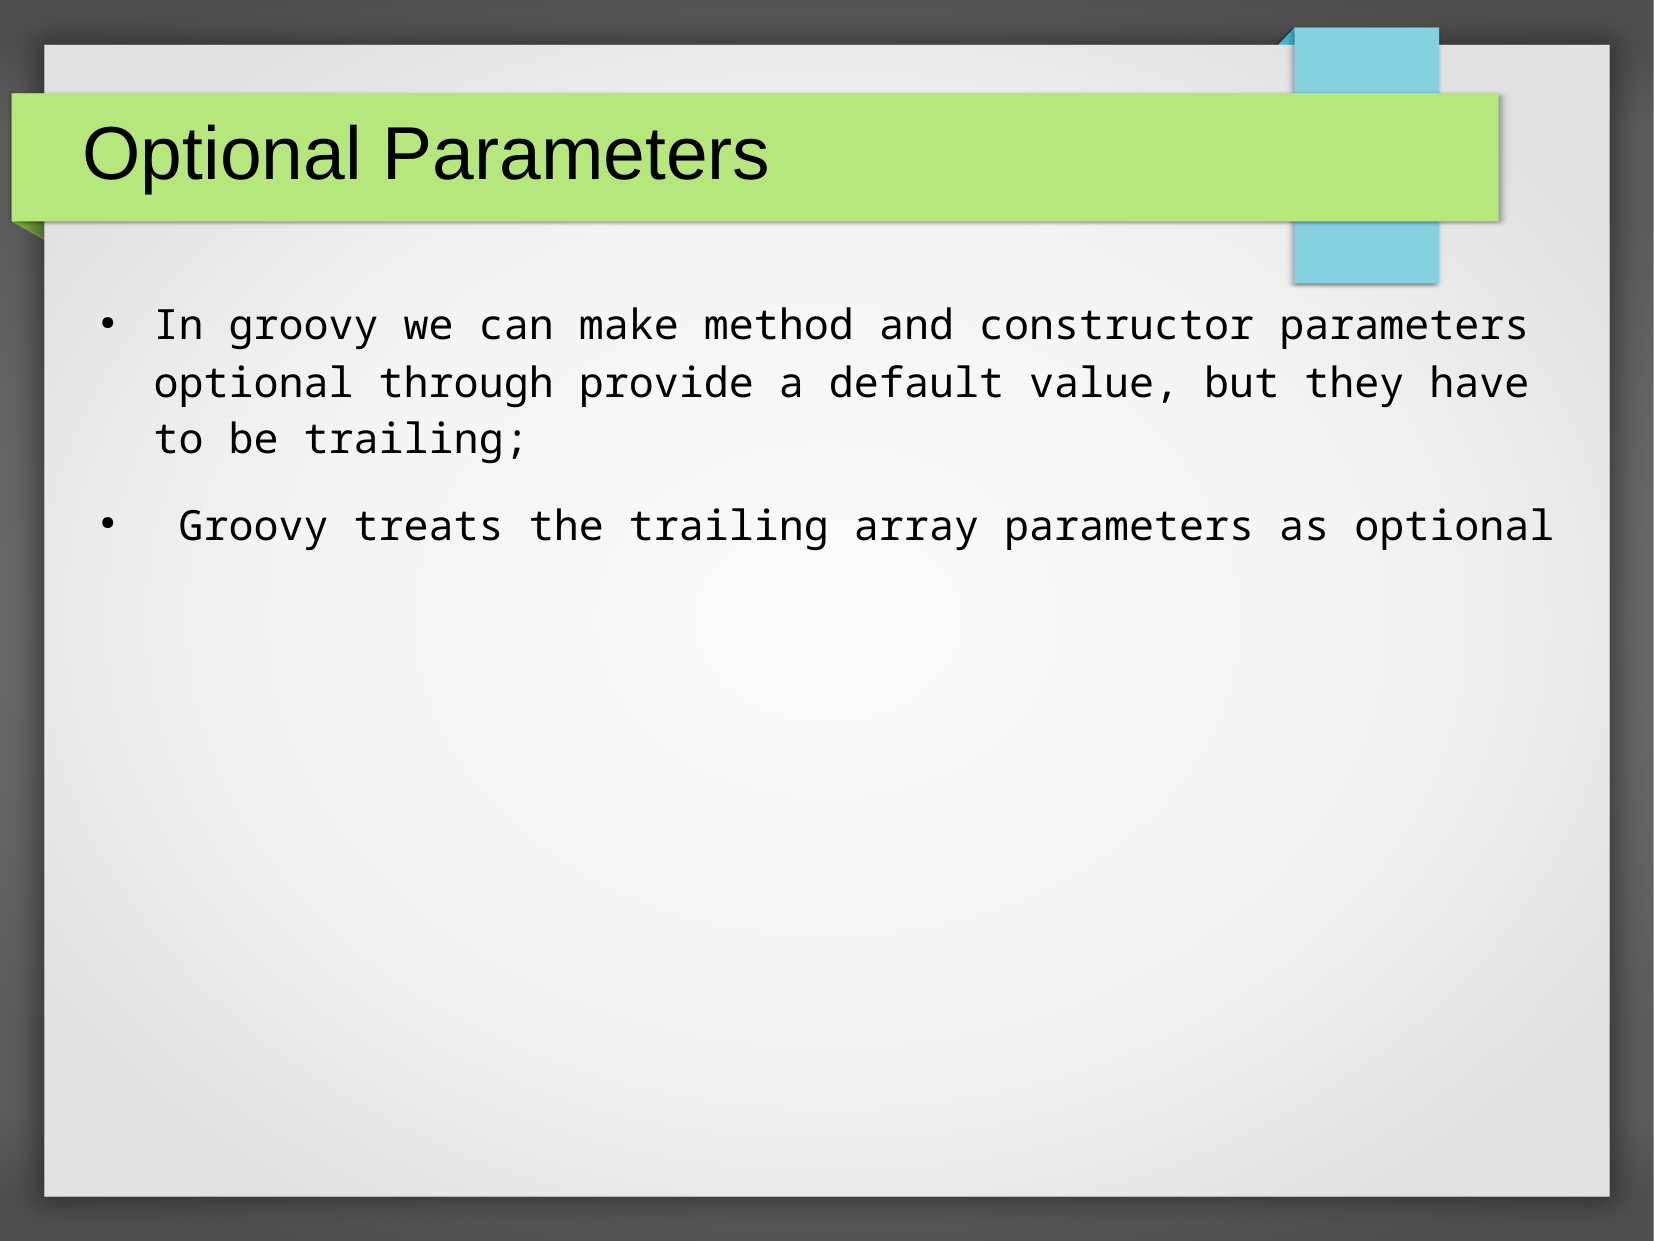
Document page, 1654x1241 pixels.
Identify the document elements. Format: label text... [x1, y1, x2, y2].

list In groovy we can make method and constructor parameters optional through provide a default value, but they have to be trailing; Groovy treats the trailing array parameters as optional [82, 295, 1571, 1015]
title Optional Parameters [82, 94, 1264, 213]
picture [0, 0, 1654, 1241]
